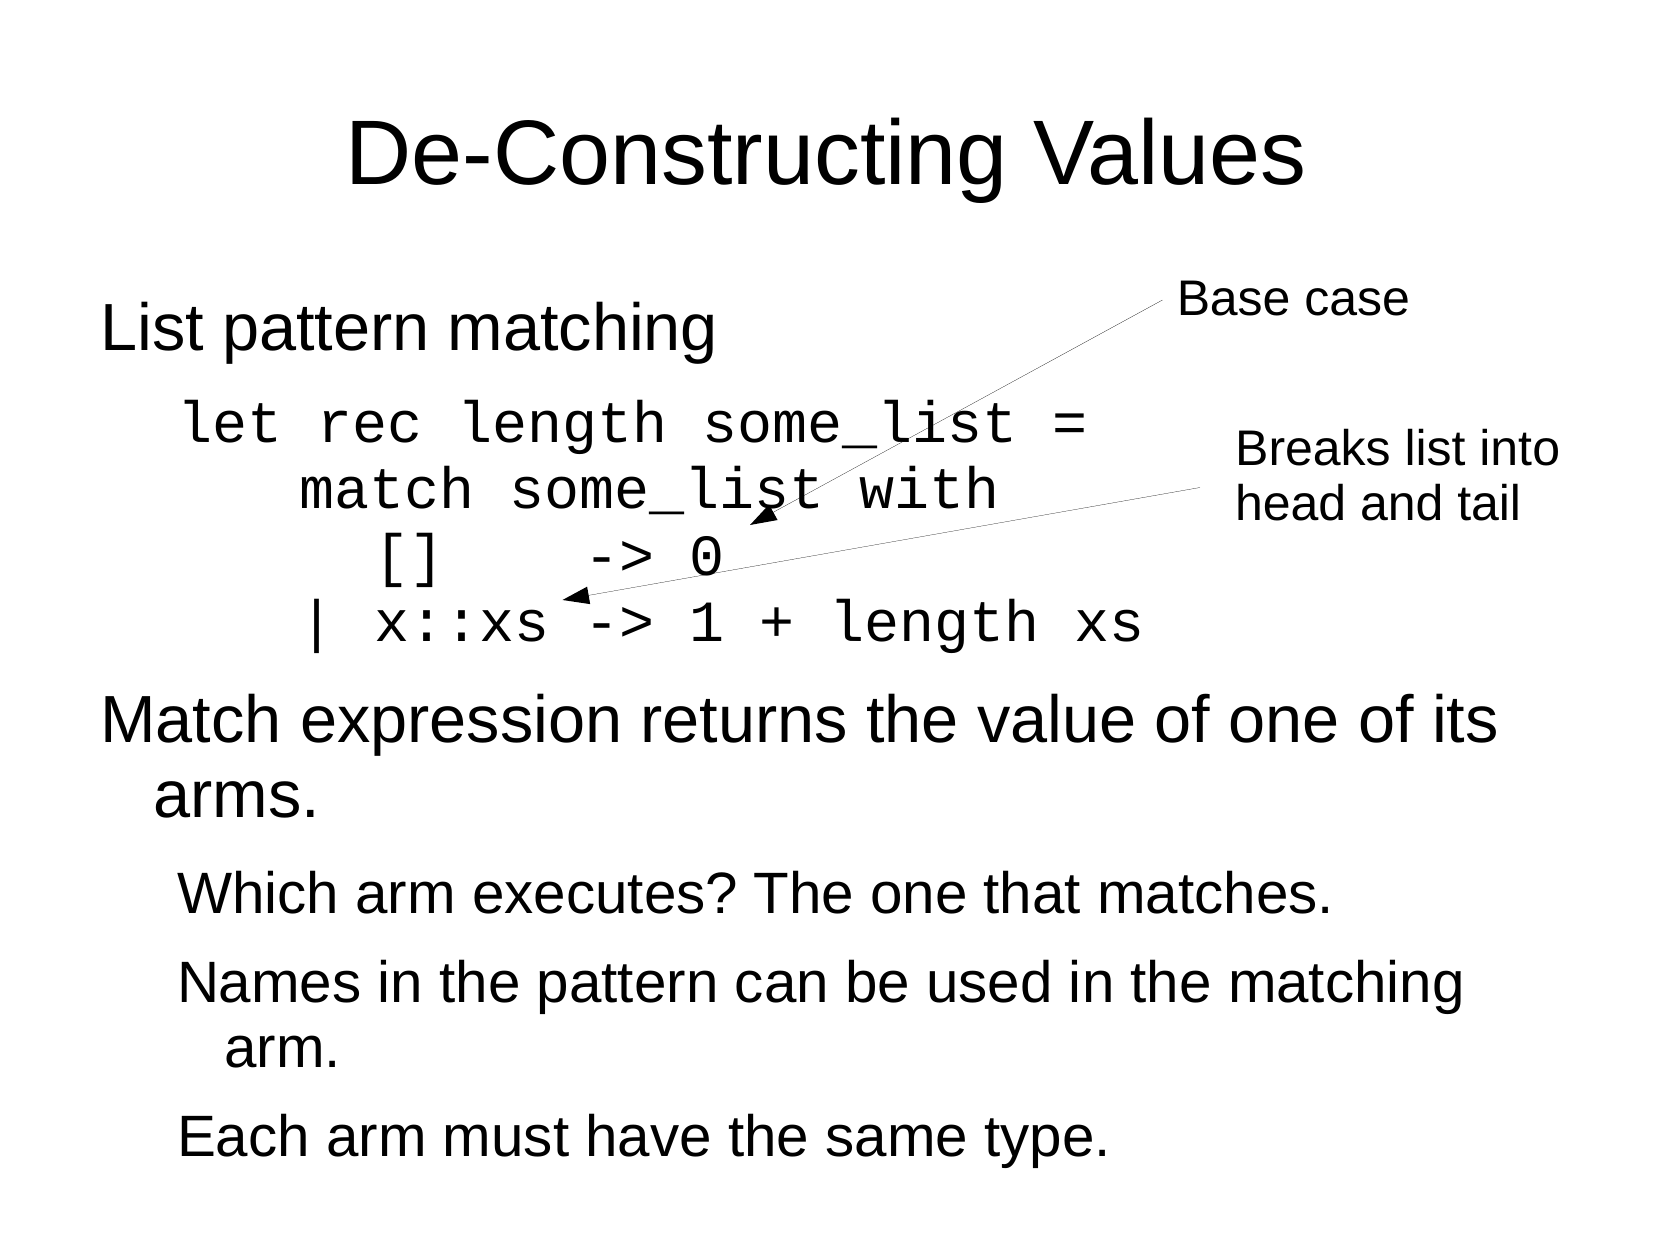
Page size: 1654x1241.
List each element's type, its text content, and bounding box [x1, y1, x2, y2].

text_box Base case [1162, 262, 1426, 334]
title De-Constructing Values [82, 56, 1571, 250]
list List pattern matching let rec length some_list = match some_list with [] -> 0 | x::xs -> 1 + length xs Match expression returns the value of one of its arms. Which arm executes? The one that matches. Names in the pattern can be used in the matching arm. Each arm must have the same type. [82, 290, 1571, 1154]
text_box Breaks list into head and tail [1220, 412, 1576, 539]
